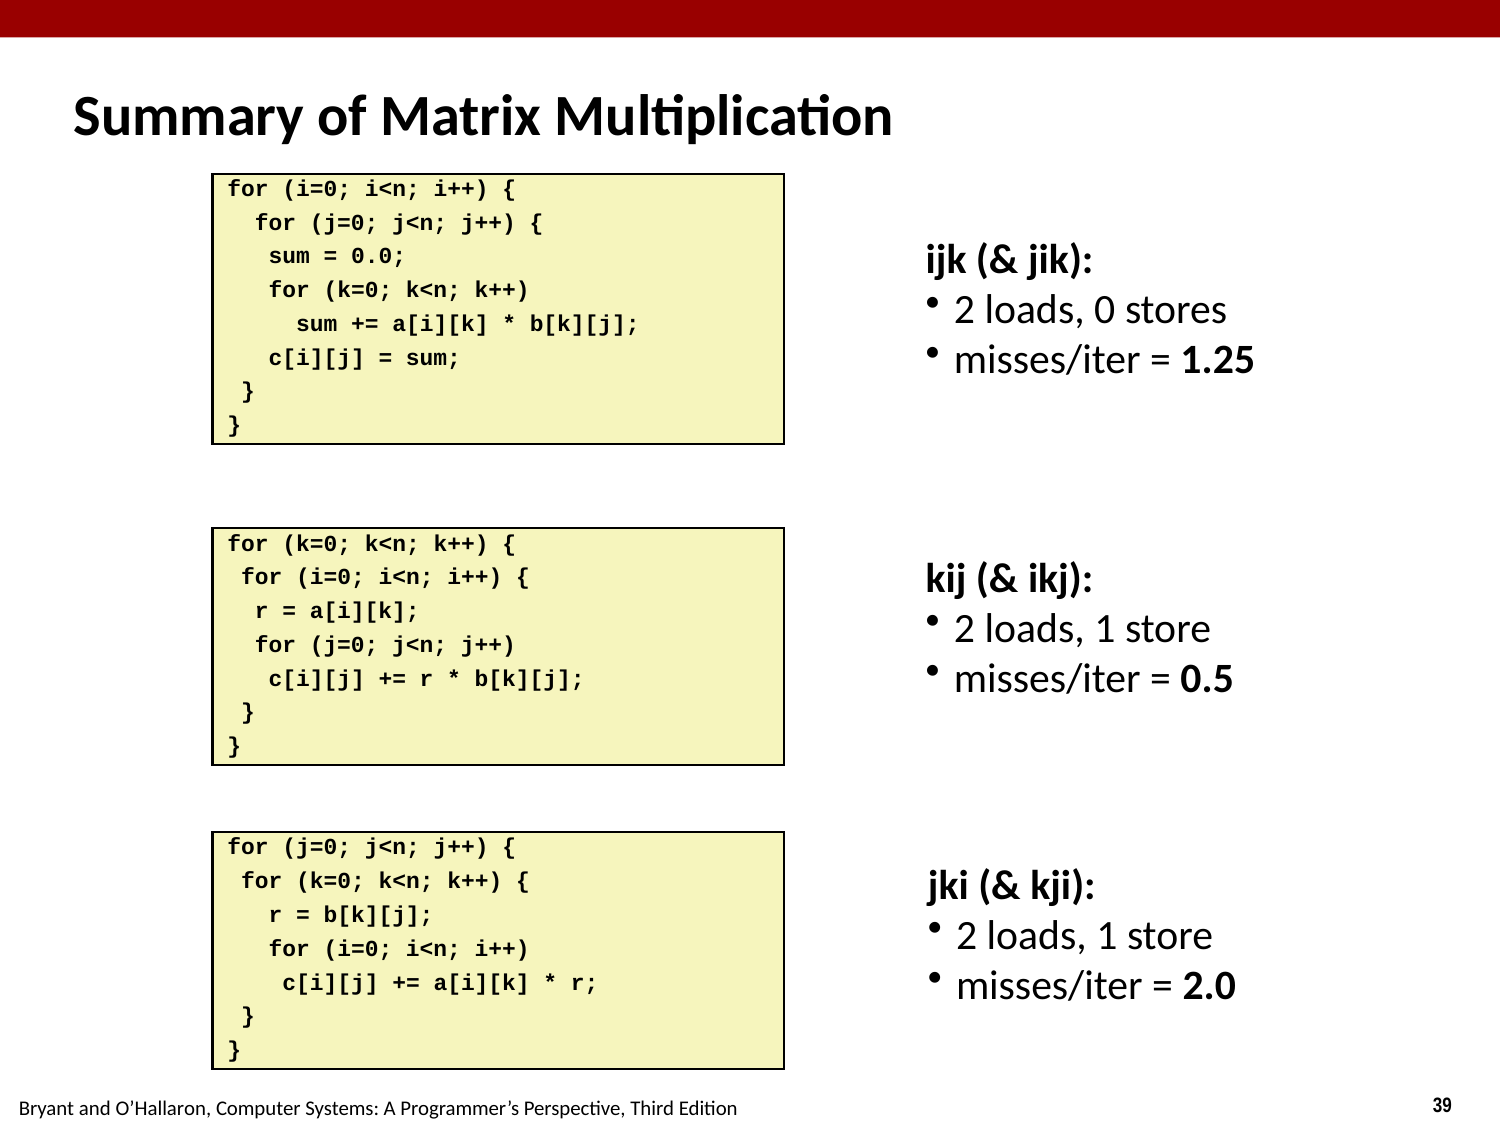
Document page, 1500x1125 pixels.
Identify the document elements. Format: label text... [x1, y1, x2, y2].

title Summary of Matrix Multiplication [58, 50, 1304, 175]
text_box ijk (& jik): 2 loads, 0 stores misses/iter = 1.25 [910, 224, 1271, 390]
text_box kij (& ikj): 2 loads, 1 store misses/iter = 0.5 [910, 543, 1250, 709]
text_box for (k=0; k<n; k++) { for (i=0; i<n; i++) { r = a[i][k]; for (j=0; j<n; j++) c[i][j] += r * b[k][j]; } } [212, 528, 784, 765]
text_box for (i=0; i<n; i++) { for (j=0; j<n; j++) { sum = 0.0; for (k=0; k<n; k++) sum += a[i][k] * b[k][j]; c[i][j] = sum; } } [212, 173, 784, 444]
text_box for (j=0; j<n; j++) { for (k=0; k<n; k++) { r = b[k][j]; for (i=0; i<n; i++) c[i][j] += a[i][k] * r; } } [212, 832, 784, 1069]
text_box jki (& kji): 2 loads, 1 store misses/iter = 2.0 [912, 850, 1252, 1016]
